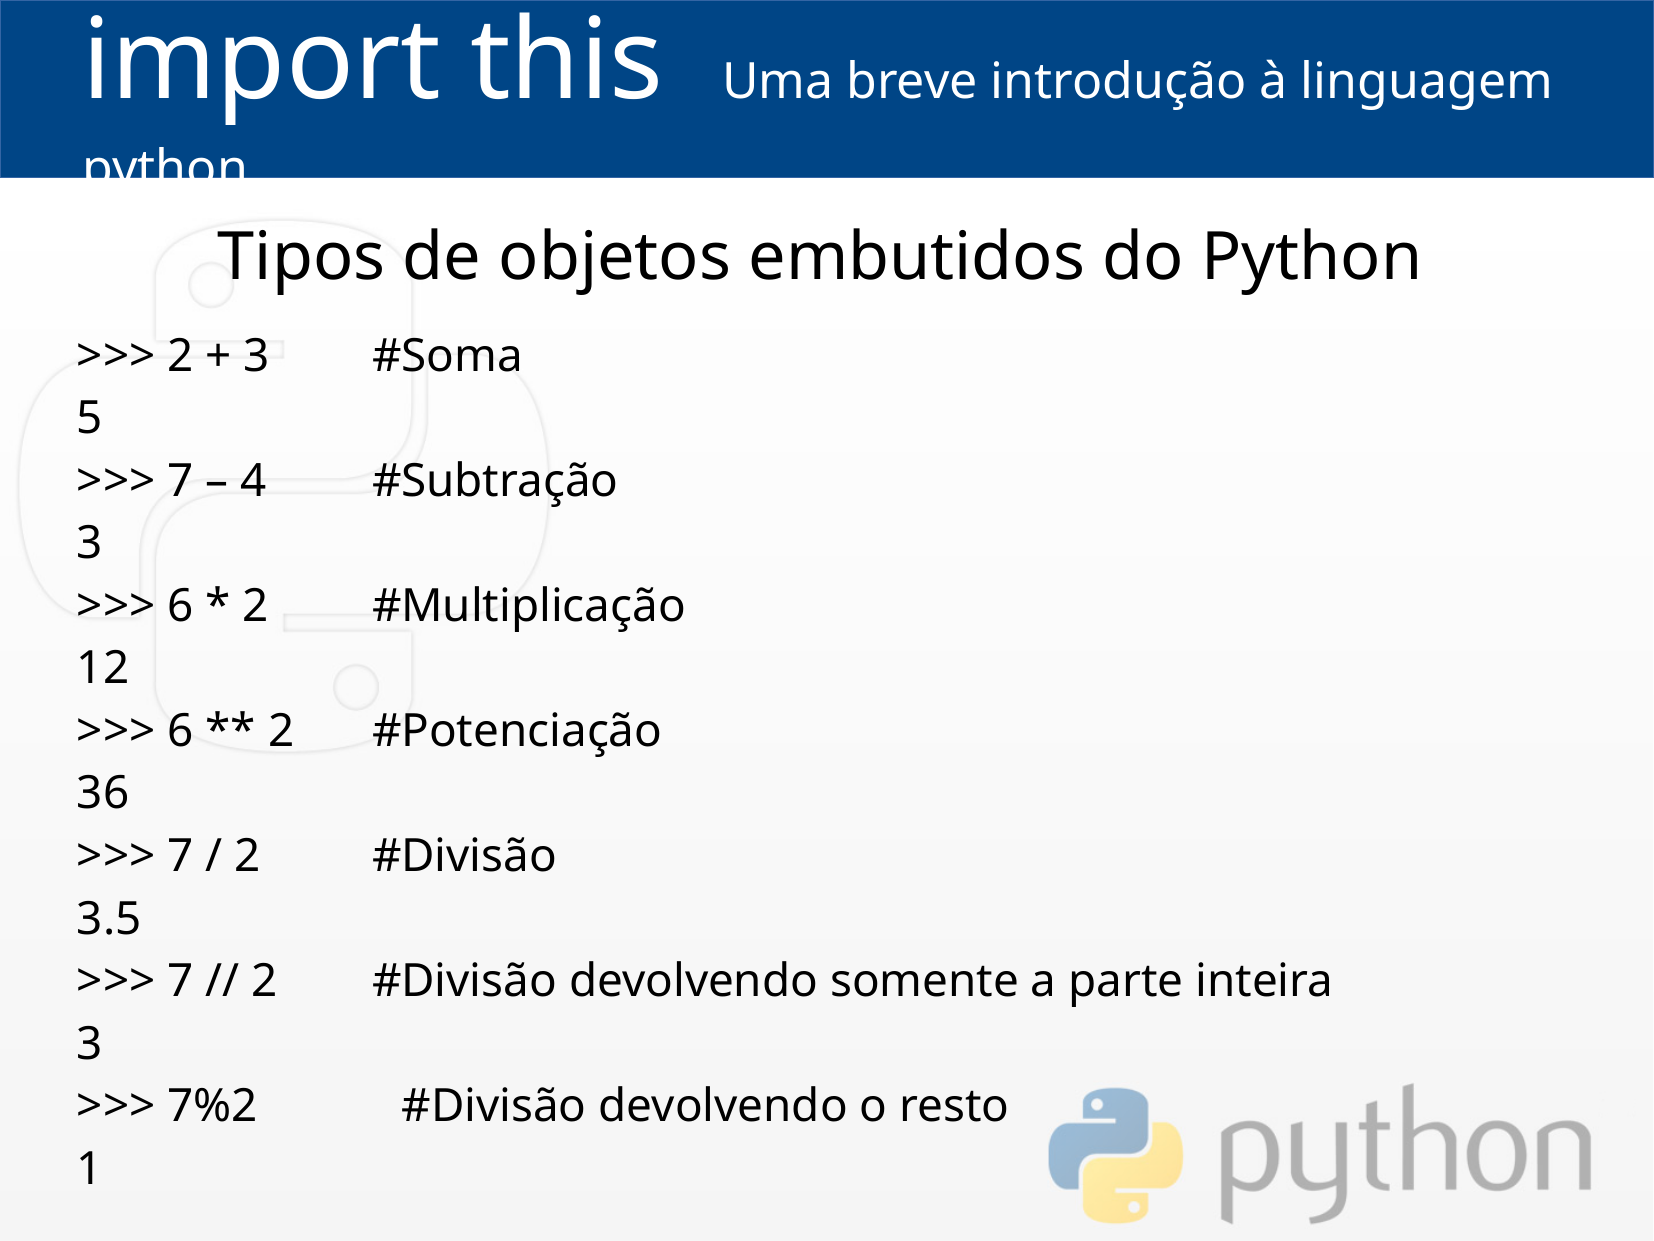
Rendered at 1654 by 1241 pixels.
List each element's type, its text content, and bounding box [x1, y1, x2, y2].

title import this Uma breve introdução à linguagem python [82, 1, 1571, 178]
text_box [0, 0, 1654, 178]
picture [0, 200, 1654, 1241]
text_box Tipos de objetos embutidos do Python [106, 200, 1536, 296]
subtitle >>> 2 + 3 #Soma 5 >>> 7 – 4 #Subtração 3 >>> 6 * 2 #Multiplicação 12 >>> 6 ** 2 #Potenciação 36 >>> 7 / 2 #Divisão 3.5 >>> 7 // 2 #Divisão devolvendo somente a parte inteira 3 >>> 7%2 #Divisão devolvendo o resto 1 [76, 305, 1565, 1141]
